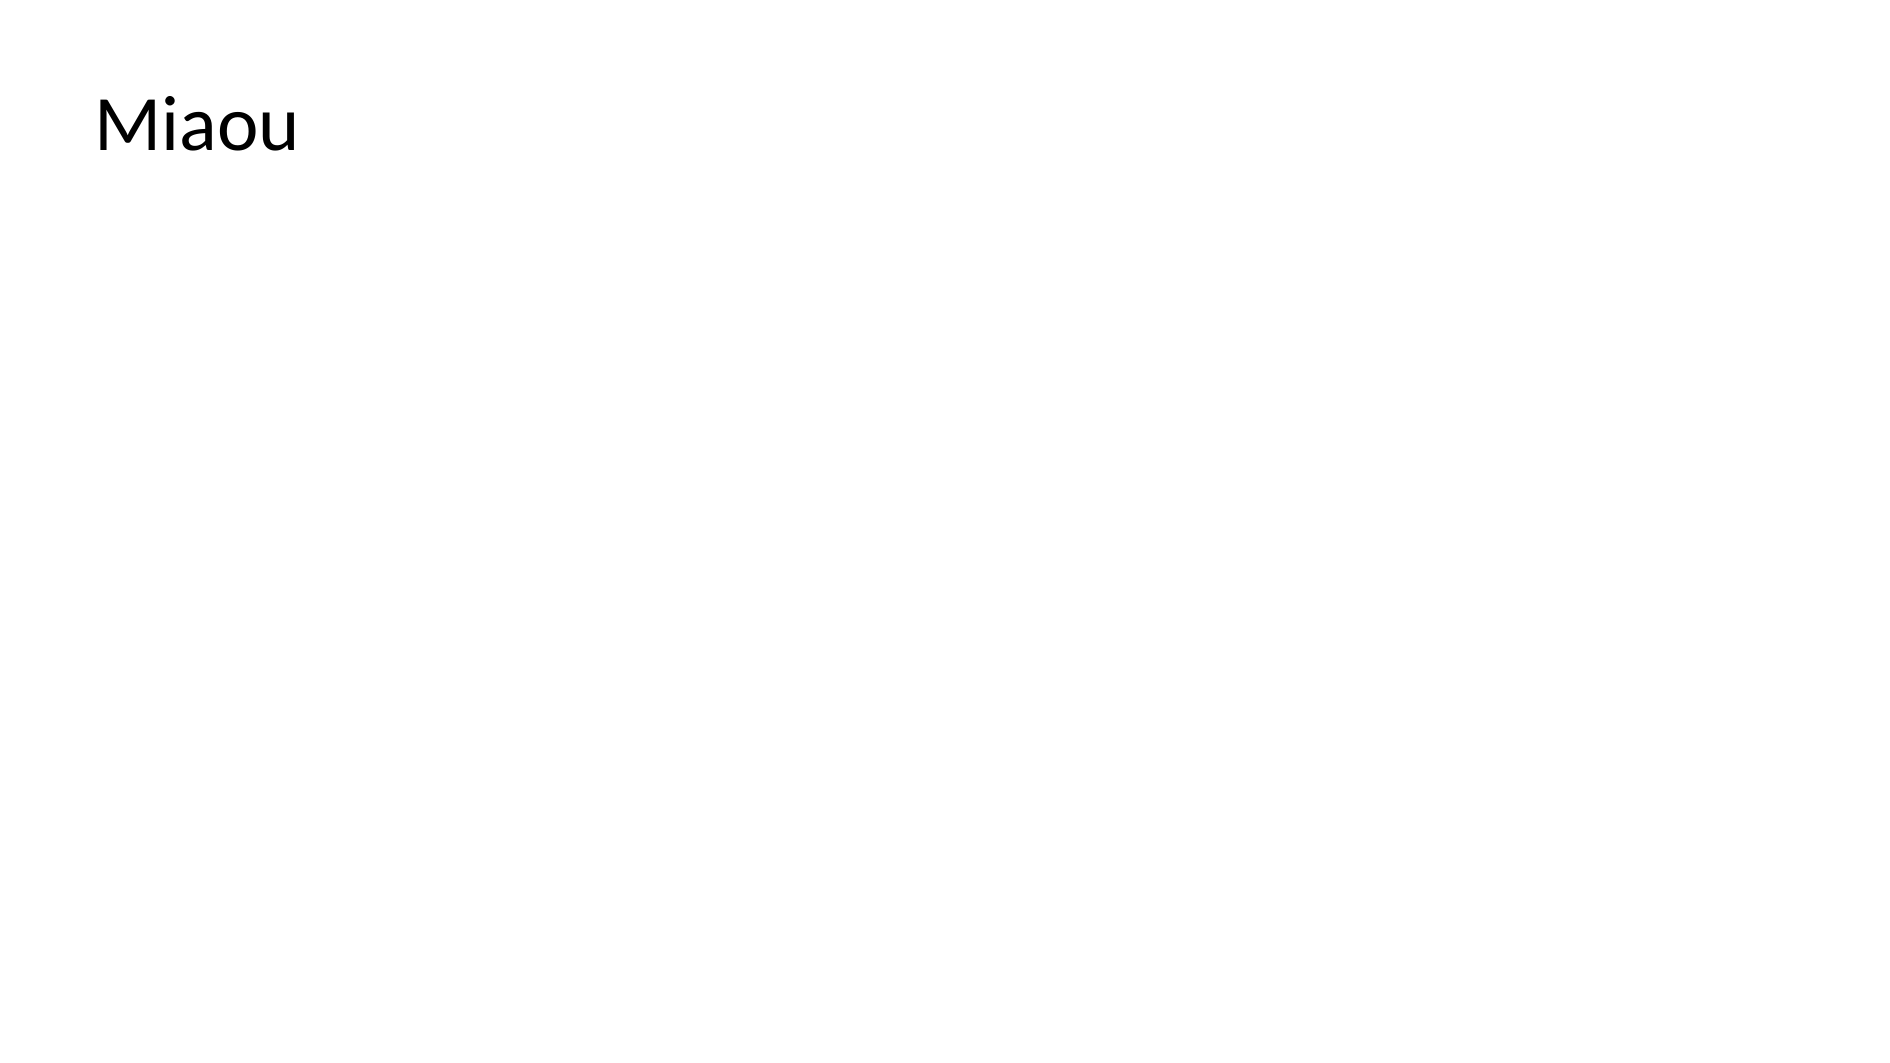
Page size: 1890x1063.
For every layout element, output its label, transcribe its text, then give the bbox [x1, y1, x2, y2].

title Miaou [94, 42, 1796, 220]
